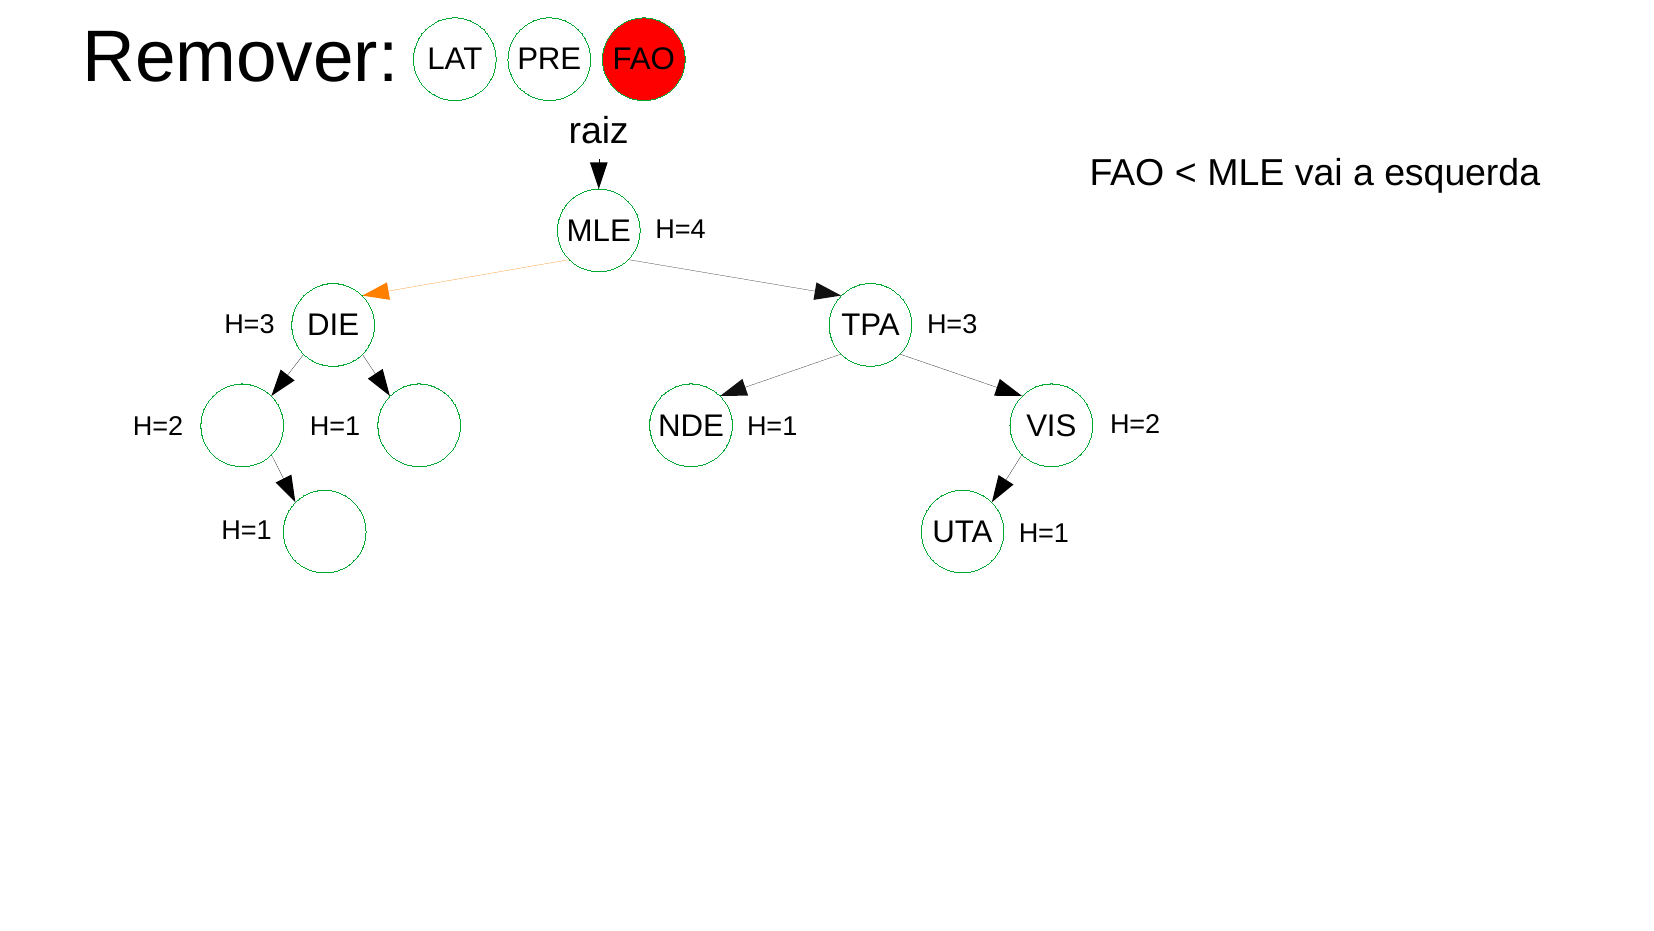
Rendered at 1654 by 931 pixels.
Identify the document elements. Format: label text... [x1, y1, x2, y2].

text_box DIE [291, 283, 375, 367]
text_box H=4 [640, 206, 721, 252]
text_box TPA [829, 283, 912, 367]
text_box PRE [507, 17, 591, 101]
text_box H=1 [1003, 510, 1084, 556]
text_box CML [283, 490, 367, 573]
text_box BUA [200, 383, 284, 467]
text_box H=1 [206, 507, 287, 553]
text_box LAT [413, 17, 497, 101]
text_box H=2 [118, 403, 199, 449]
text_box VIS [1010, 383, 1093, 467]
text_box H=3 [912, 301, 993, 347]
title Remover: [82, 0, 402, 138]
text_box FAO < MLE vai a esquerda [1074, 143, 1654, 327]
text_box raiz [553, 102, 644, 160]
text_box H=1 [295, 403, 376, 449]
text_box MLE [557, 189, 640, 272]
text_box NDE [649, 383, 733, 467]
text_box FAO [602, 17, 686, 101]
text_box H=3 [209, 301, 290, 347]
text_box FAO [377, 383, 461, 467]
text_box UTA [921, 490, 1003, 573]
text_box H=1 [732, 403, 813, 449]
text_box H=2 [1095, 401, 1176, 447]
